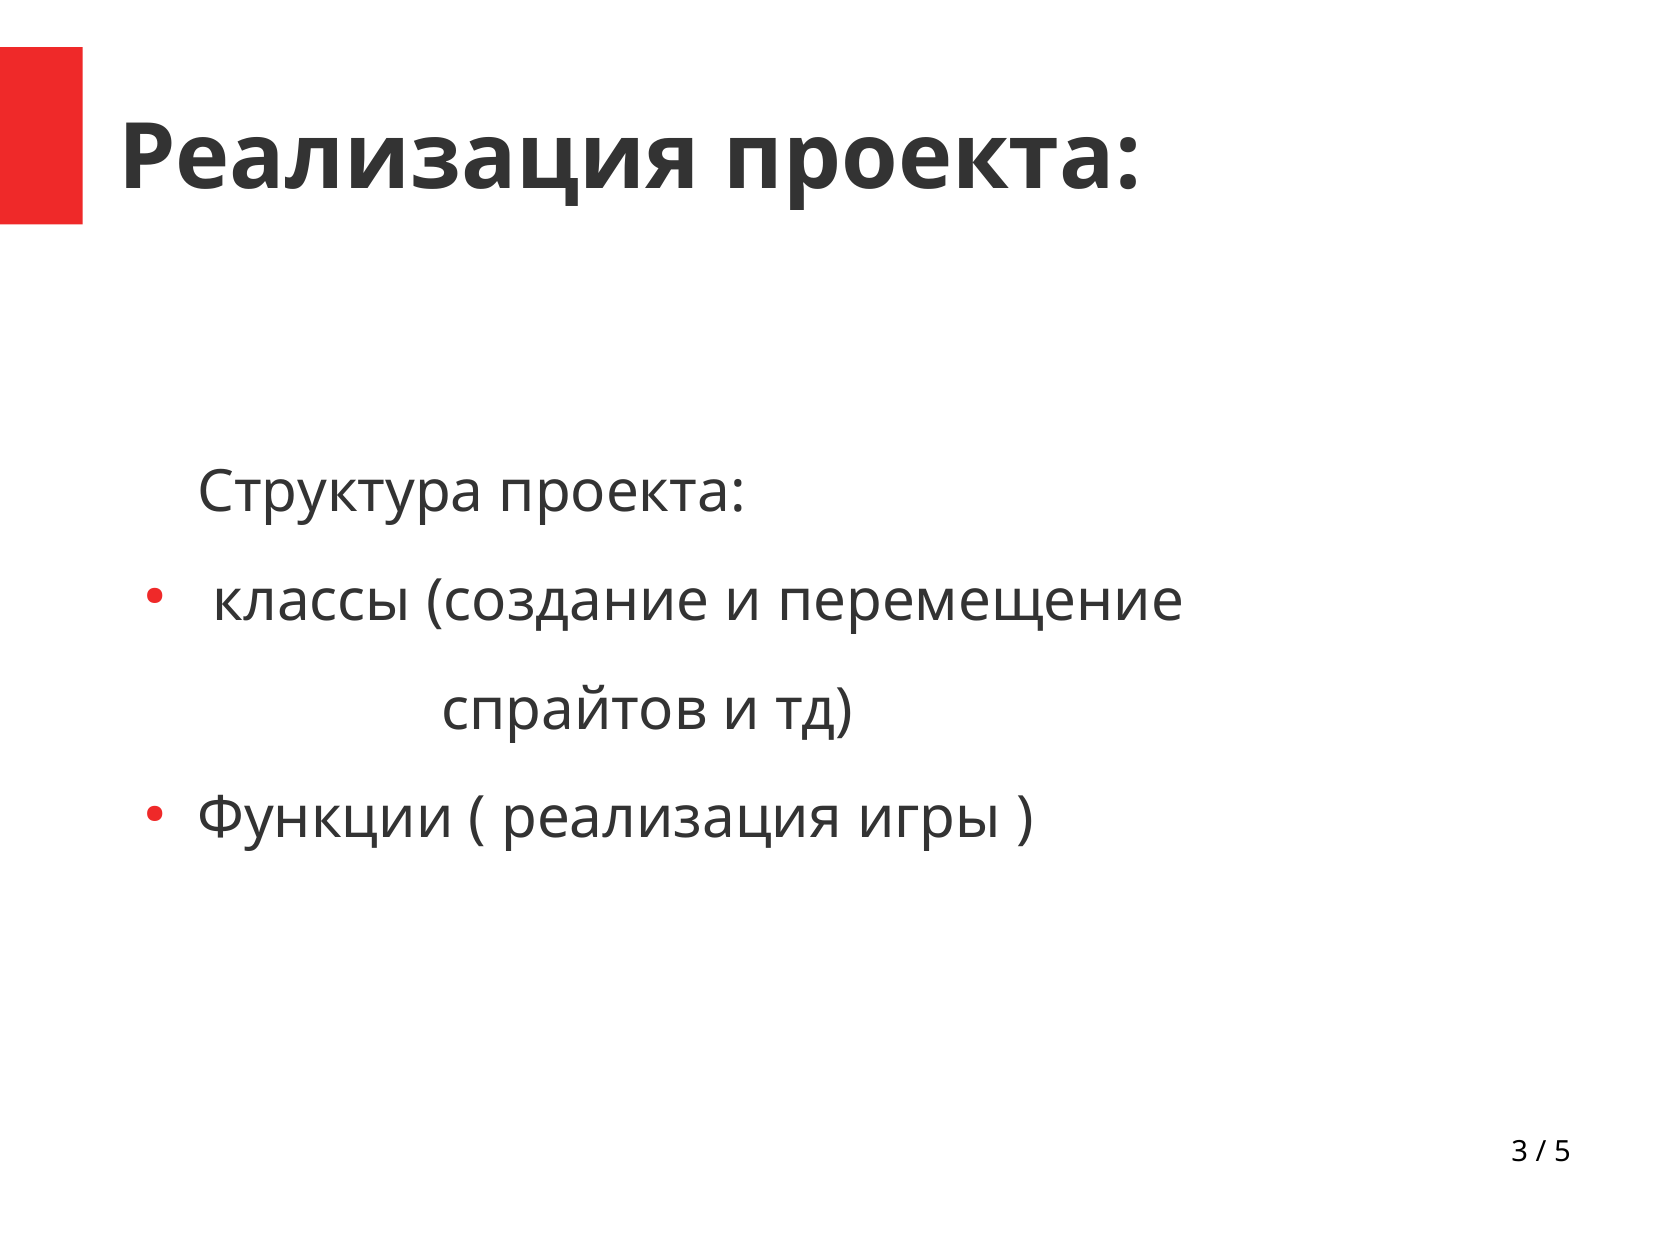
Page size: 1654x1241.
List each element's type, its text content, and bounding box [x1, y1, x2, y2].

title Реализация проекта: [118, 49, 1571, 257]
list Структура проекта: классы (создание и перемещение спрайтов и тд) Функции ( реализация игры ) [126, 340, 1544, 1060]
